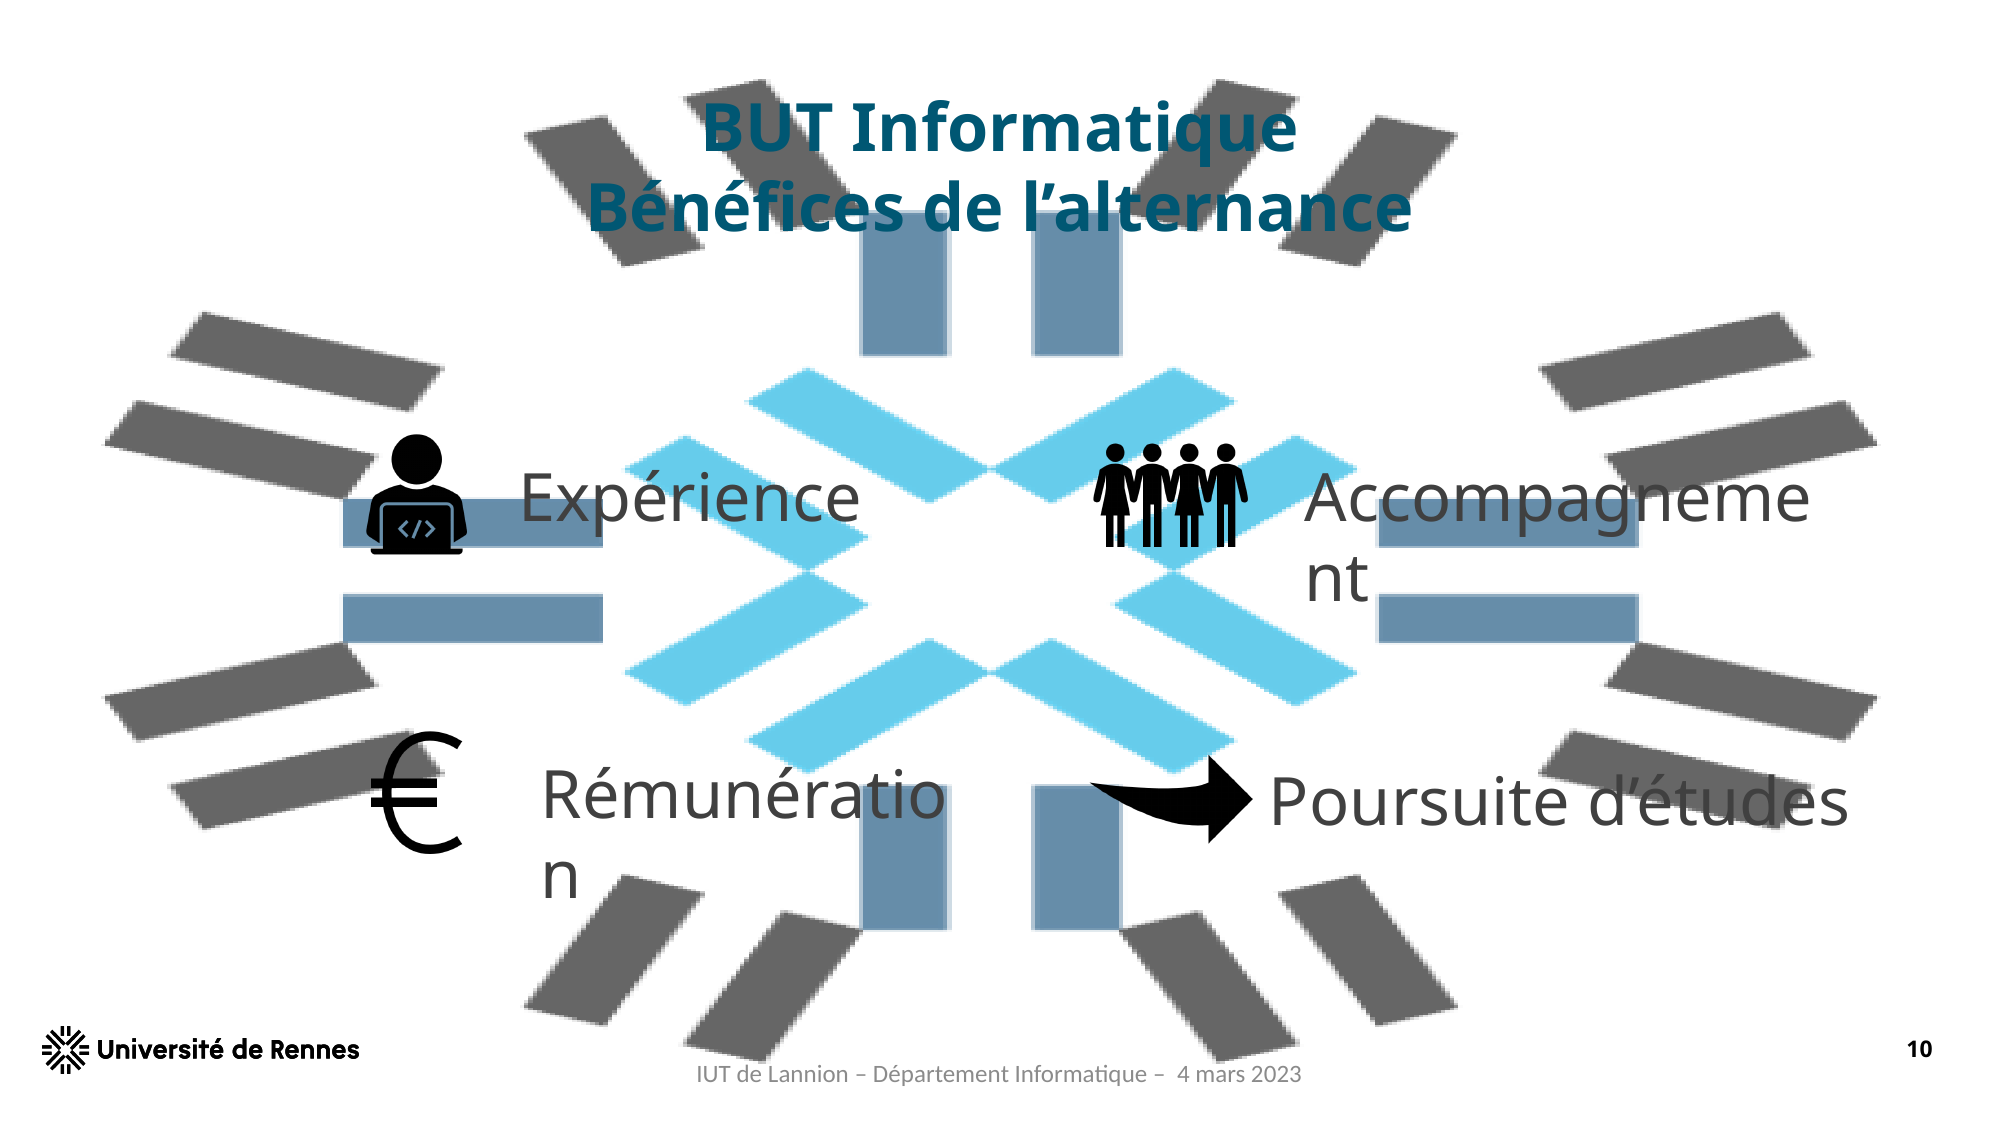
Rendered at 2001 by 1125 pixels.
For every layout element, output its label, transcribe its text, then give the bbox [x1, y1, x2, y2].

picture [341, 717, 492, 868]
text_box Poursuite d’études [1260, 751, 1883, 846]
text_box BUT Informatique Bénéfices de l’alternance [468, 77, 1531, 253]
text_box Expérience [503, 447, 878, 543]
text_box IUT de Lannion – Département Informatique – 4 mars 2023 [662, 1042, 1338, 1103]
picture [1082, 406, 1259, 584]
picture [42, 1026, 359, 1074]
picture [1082, 710, 1260, 888]
text_box Accompagnement [1289, 447, 1832, 623]
text_box Rémunération [525, 744, 1000, 920]
picture [341, 412, 492, 563]
